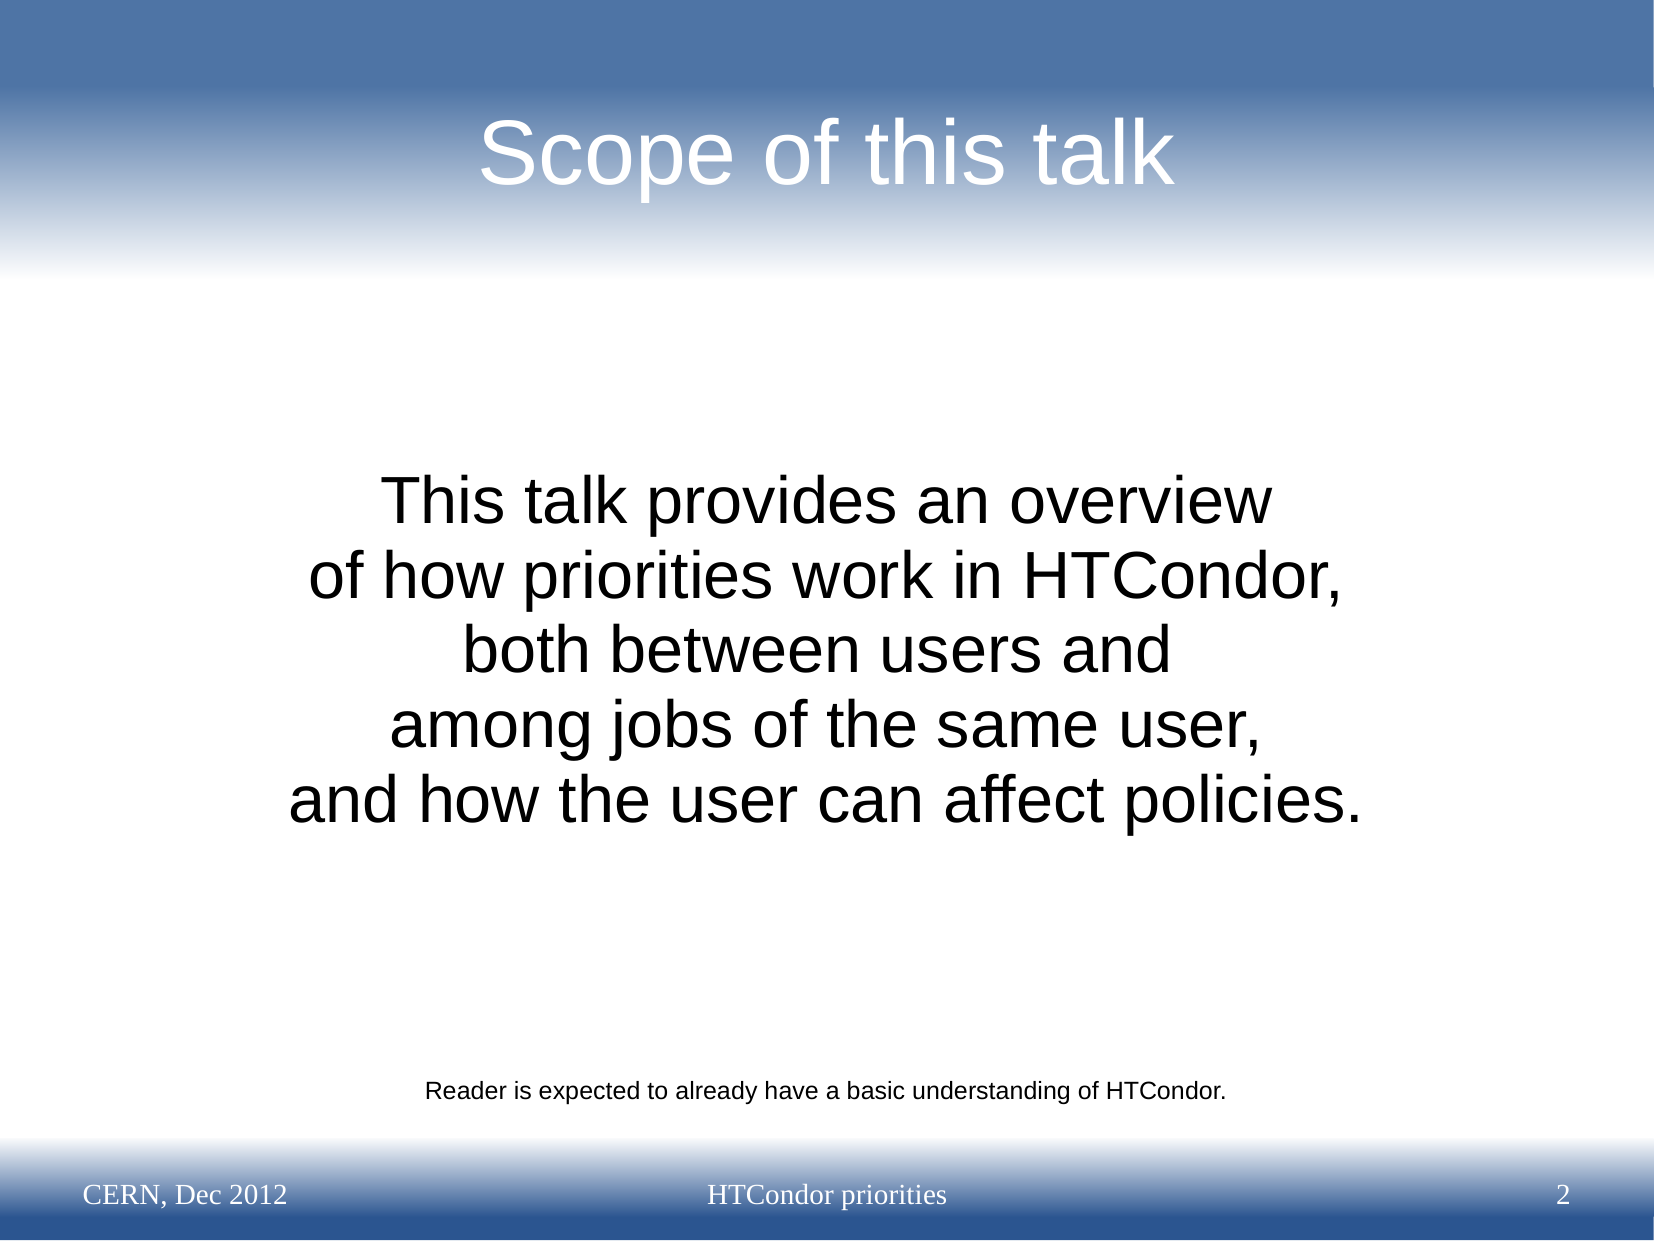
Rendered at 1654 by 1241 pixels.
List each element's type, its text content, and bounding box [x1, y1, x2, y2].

subtitle This talk provides an overview of how priorities work in HTCondor, both between users and among jobs of the same user, and how the user can affect policies. [82, 290, 1571, 1010]
title Scope of this talk [82, 49, 1571, 257]
text_box Reader is expected to already have a basic understanding of HTCondor. [410, 1069, 1244, 1113]
